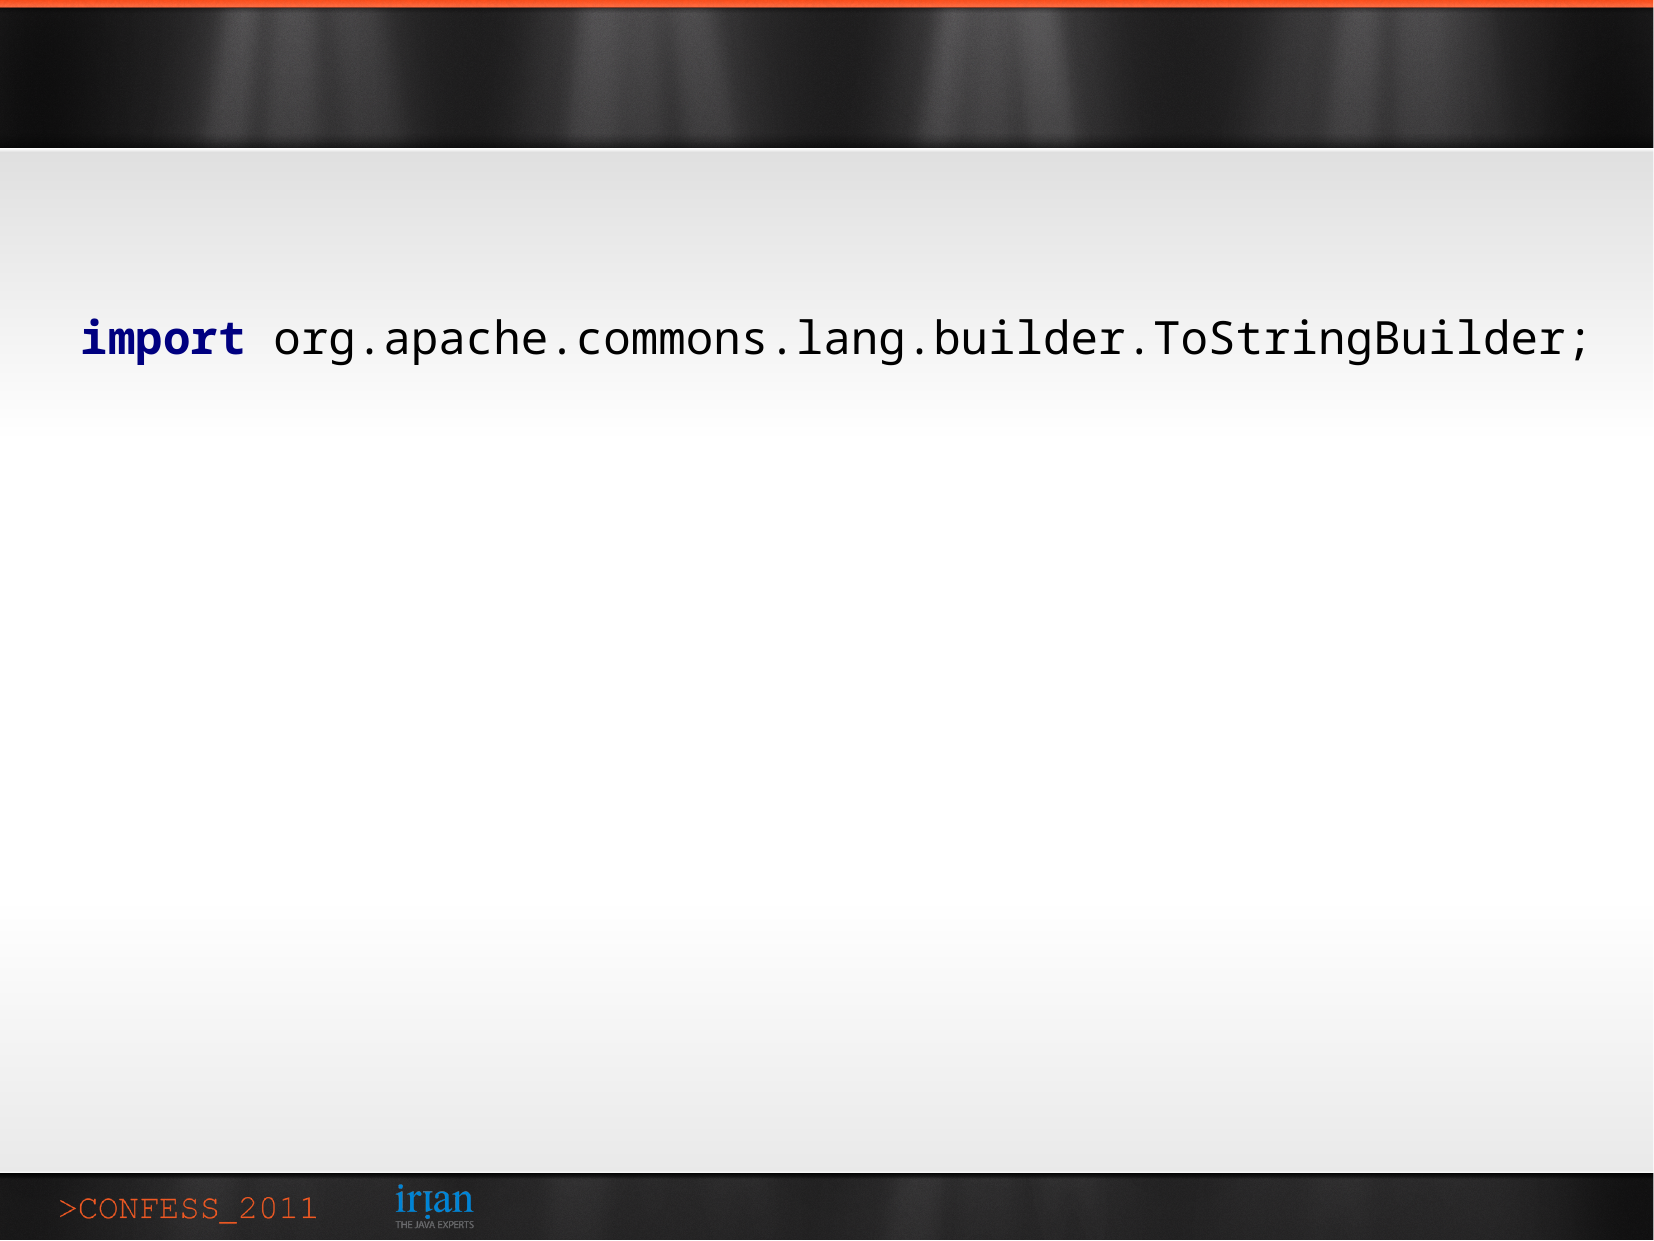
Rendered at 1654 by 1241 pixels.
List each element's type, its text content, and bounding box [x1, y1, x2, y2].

subtitle import org.apache.commons.lang.builder.ToStringBuilder; [80, 305, 1654, 1125]
picture [0, 0, 1654, 1240]
